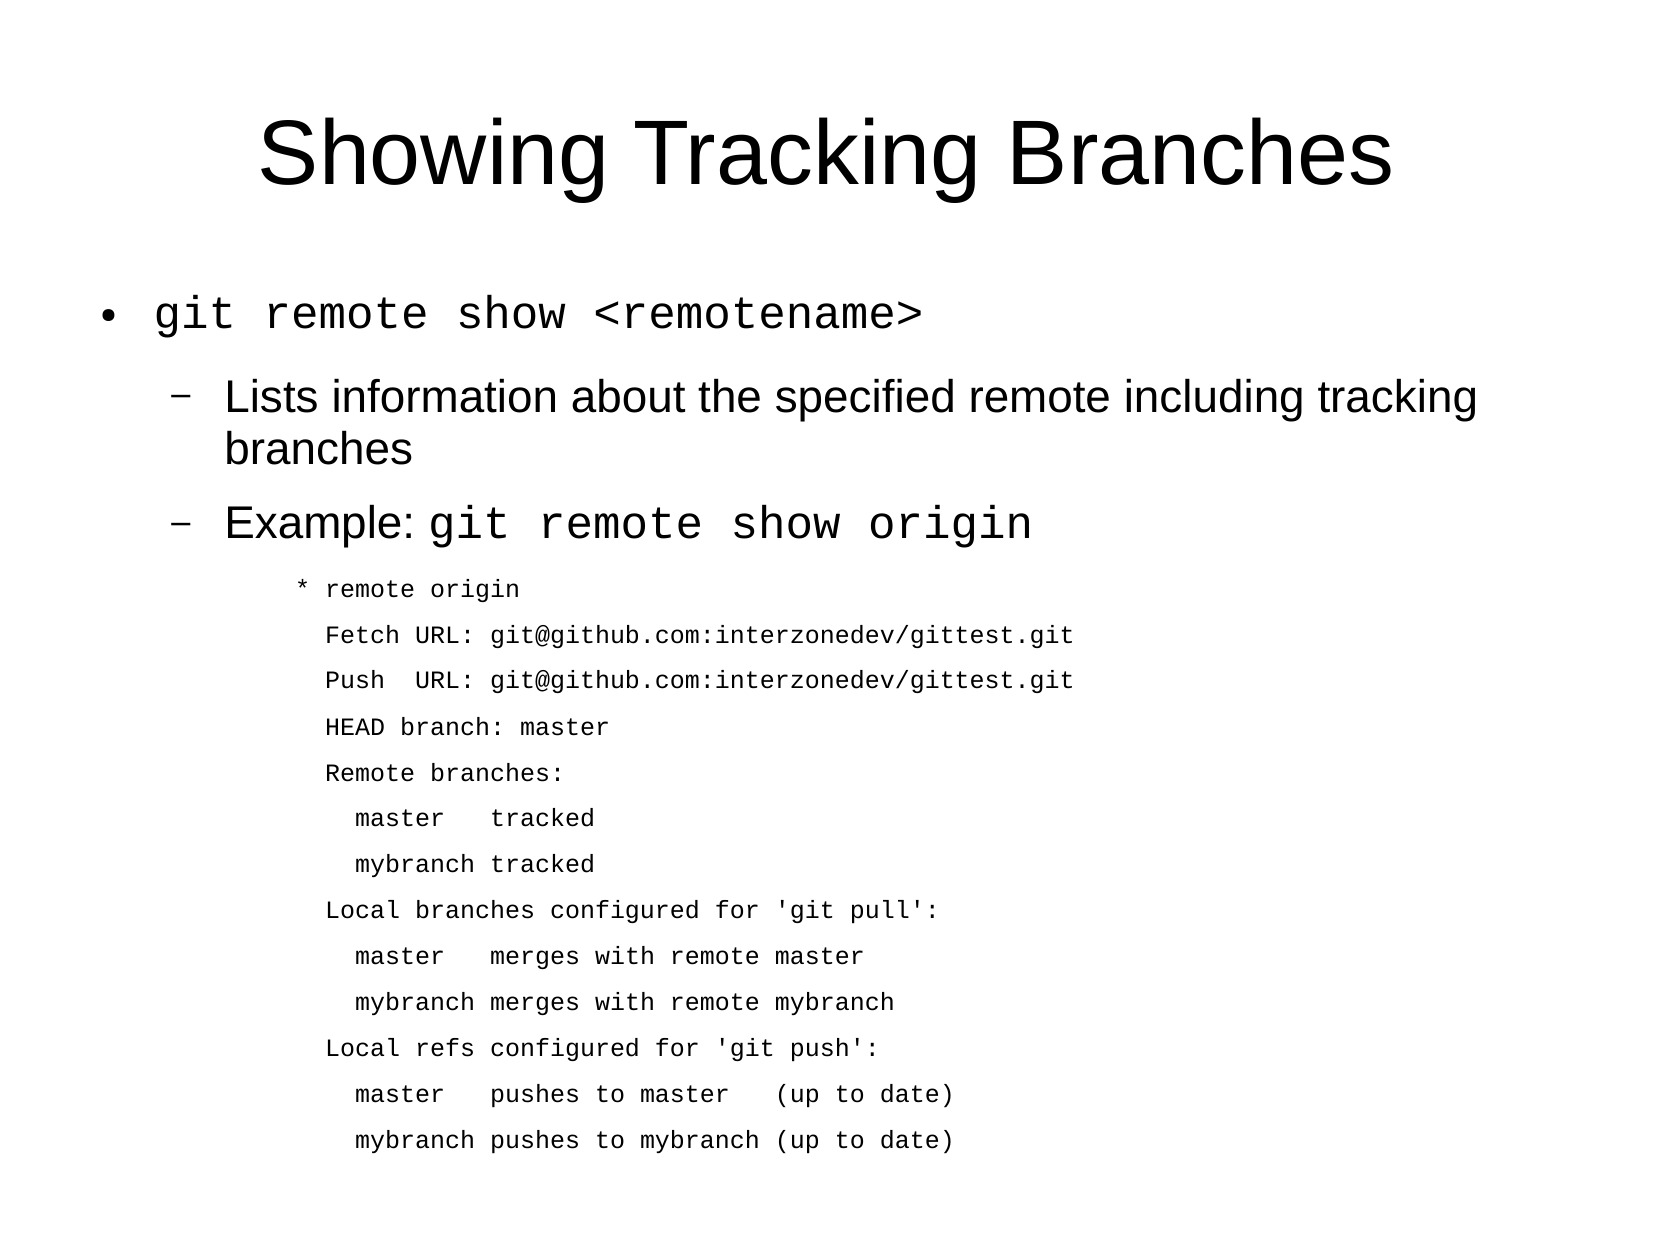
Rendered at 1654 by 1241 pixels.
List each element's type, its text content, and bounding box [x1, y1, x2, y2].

title Showing Tracking Branches [82, 49, 1571, 257]
list git remote show <remotename> Lists information about the specified remote including tracking branches Example: git remote show origin * remote origin Fetch URL: git@github.com:interzonedev/gittest.git Push URL: git@github.com:interzonedev/gittest.git HEAD branch: master Remote branches: master tracked mybranch tracked Local branches configured for 'git pull': master merges with remote master mybranch merges with remote mybranch Local refs configured for 'git push': master pushes to master (up to date) mybranch pushes to mybranch (up to date) [82, 290, 1571, 1157]
